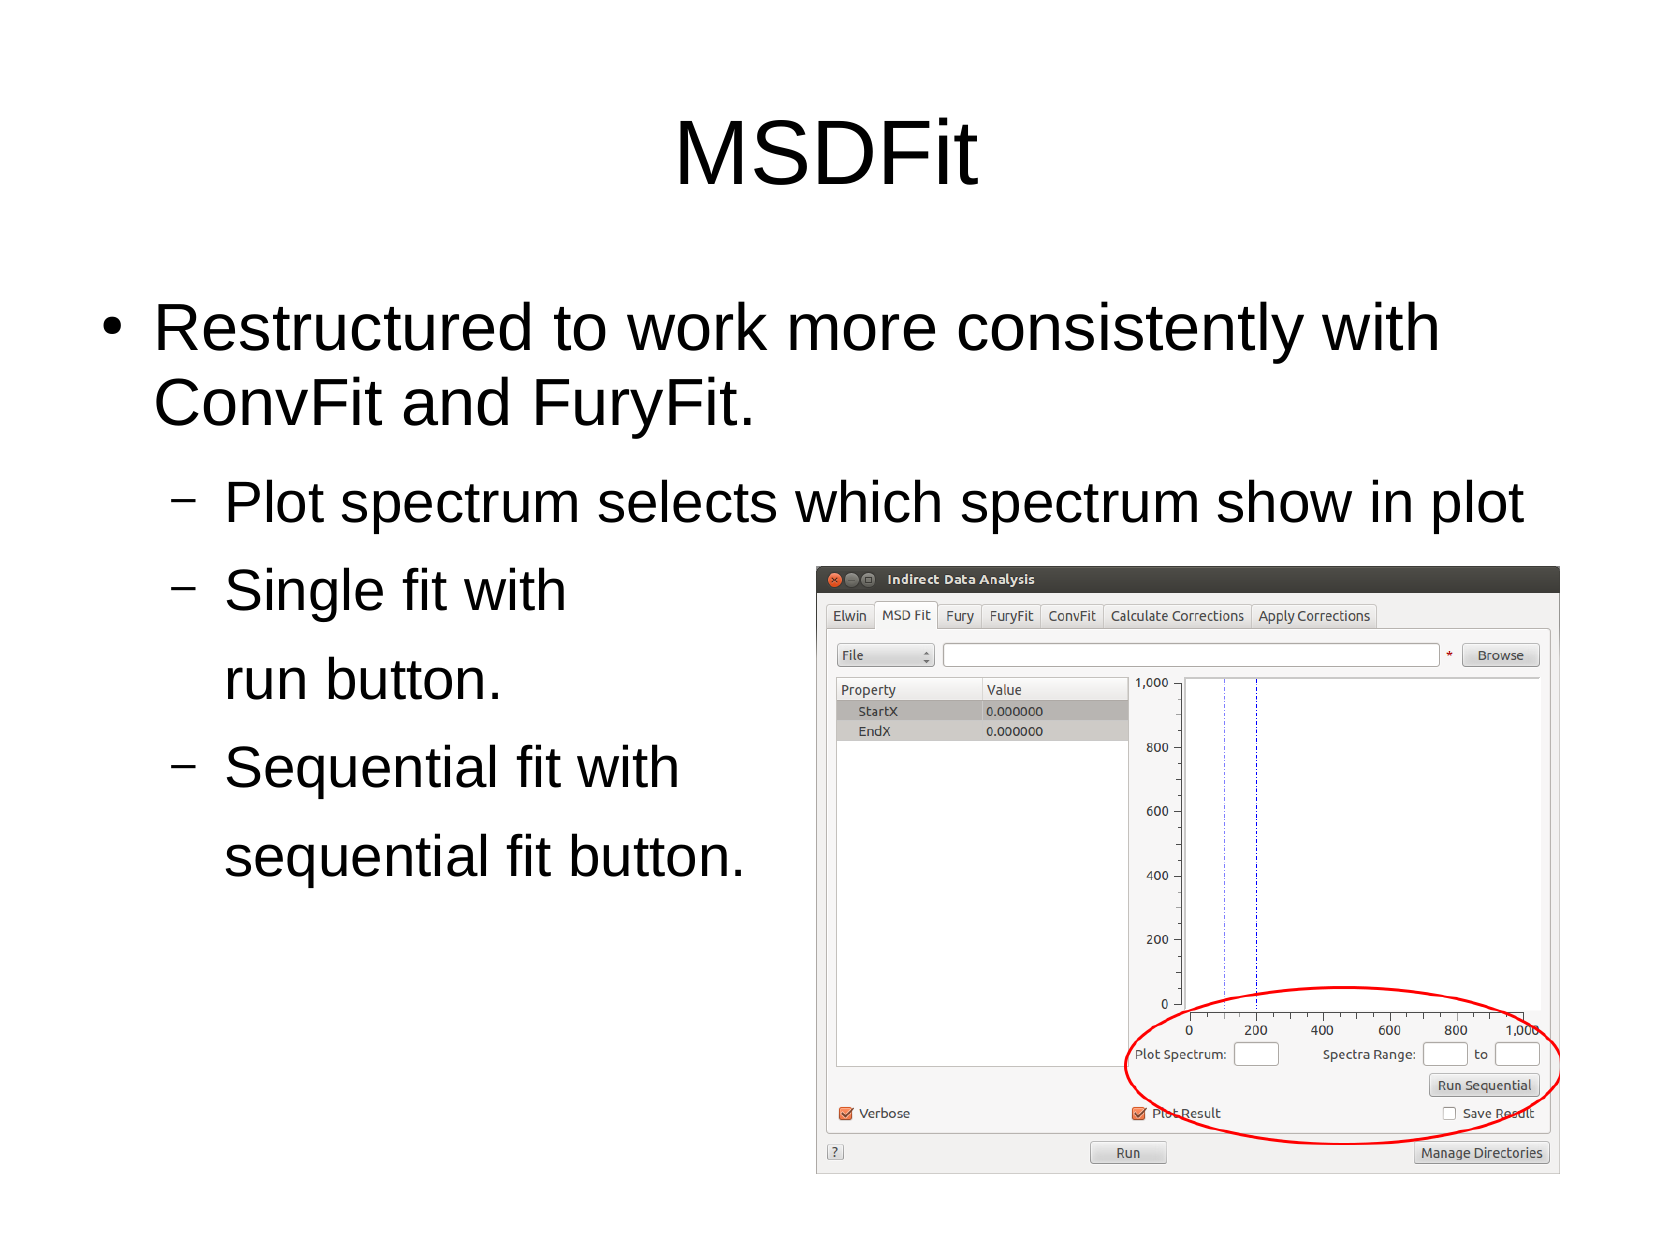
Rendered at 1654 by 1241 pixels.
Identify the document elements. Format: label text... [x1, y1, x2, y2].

list Restructured to work more consistently with ConvFit and FuryFit. Plot spectrum selects which spectrum show in plot Single fit with run button. Sequential fit with sequential fit button. [82, 290, 1538, 1010]
picture [816, 566, 1560, 1174]
title MSDFit [82, 49, 1571, 257]
